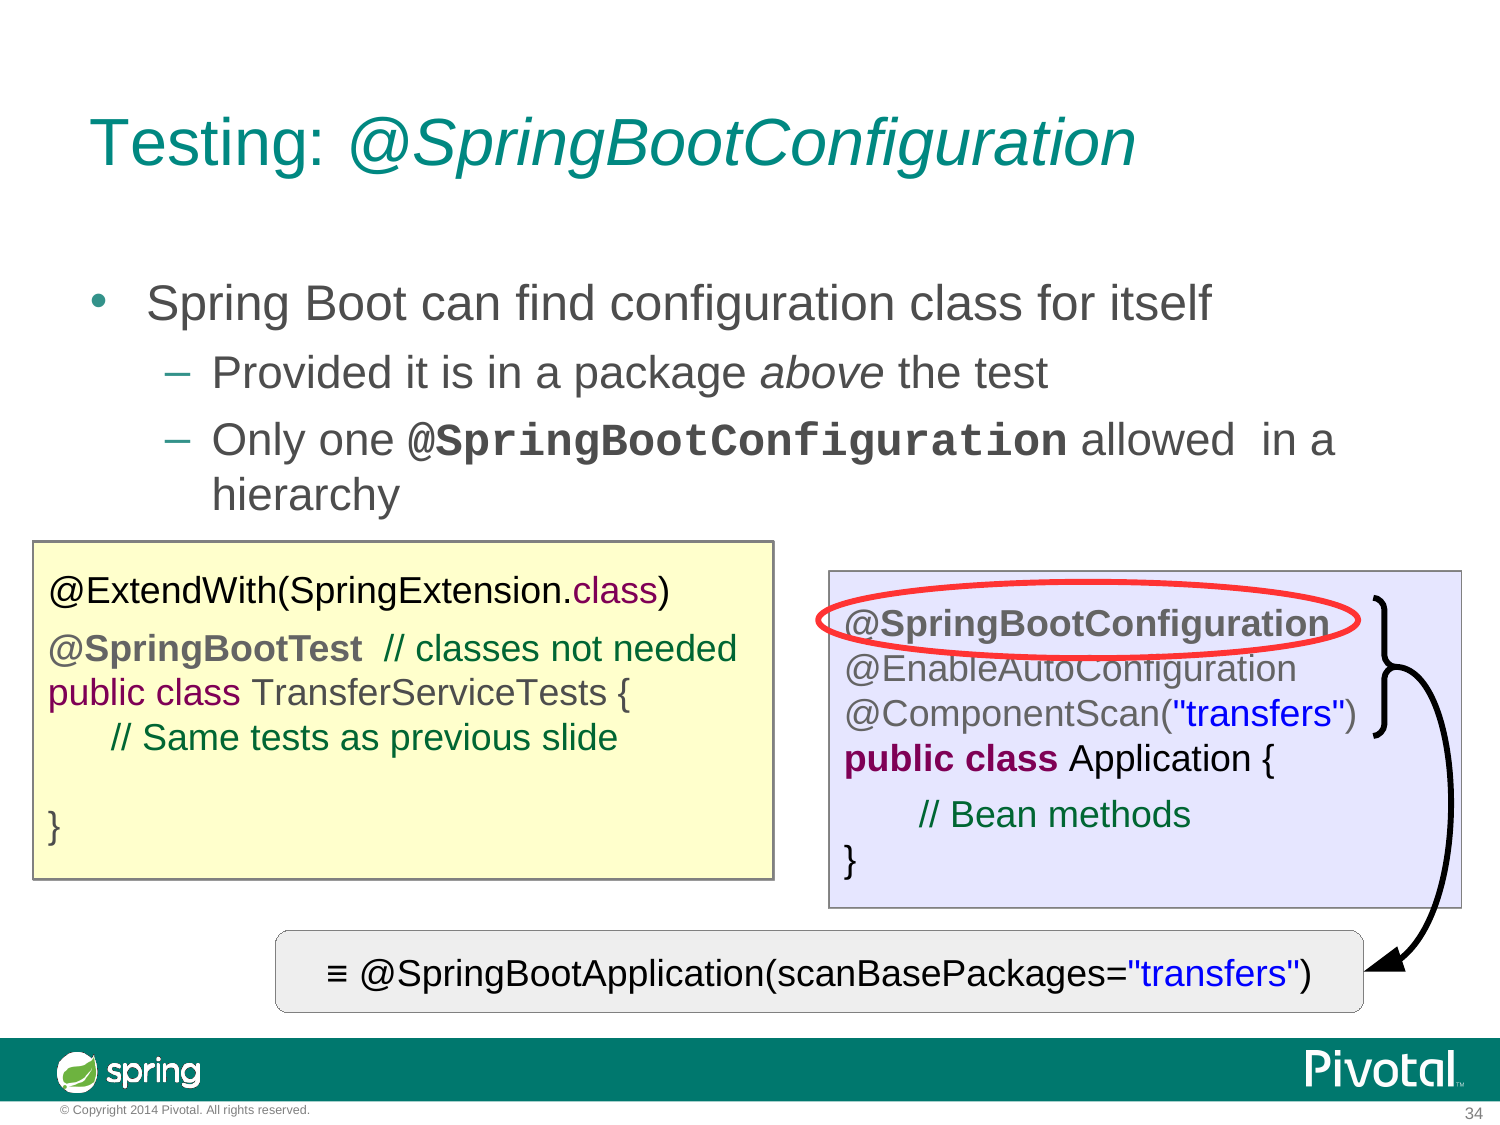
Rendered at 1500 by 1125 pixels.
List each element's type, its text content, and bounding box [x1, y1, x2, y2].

text_box @SpringBootConfiguration @EnableAutoConfiguration @ComponentScan("transfers") public class Application { // Bean methods } [829, 571, 1462, 908]
list @ExtendWith(SpringExtension.class) @SpringBootTest // classes not needed public class TransferServiceTests { // Same tests as previous slide } [33, 541, 774, 880]
title Testing: @SpringBootConfiguration [75, 45, 1426, 233]
text_box ≡ @SpringBootApplication(scanBasePackages="transfers") [275, 930, 1364, 1013]
text_box @SpringBootConfiguration @EnableAutoConfiguration @ComponentScan("transfers") public class Application { // Bean methods } [829, 585, 1354, 655]
picture [32, 1041, 210, 1103]
list Spring Boot can find configuration class for itself Provided it is in a package above the test Only one @SpringBootConfiguration allowed in a hierarchy [75, 262, 1426, 931]
picture [1306, 1050, 1464, 1087]
